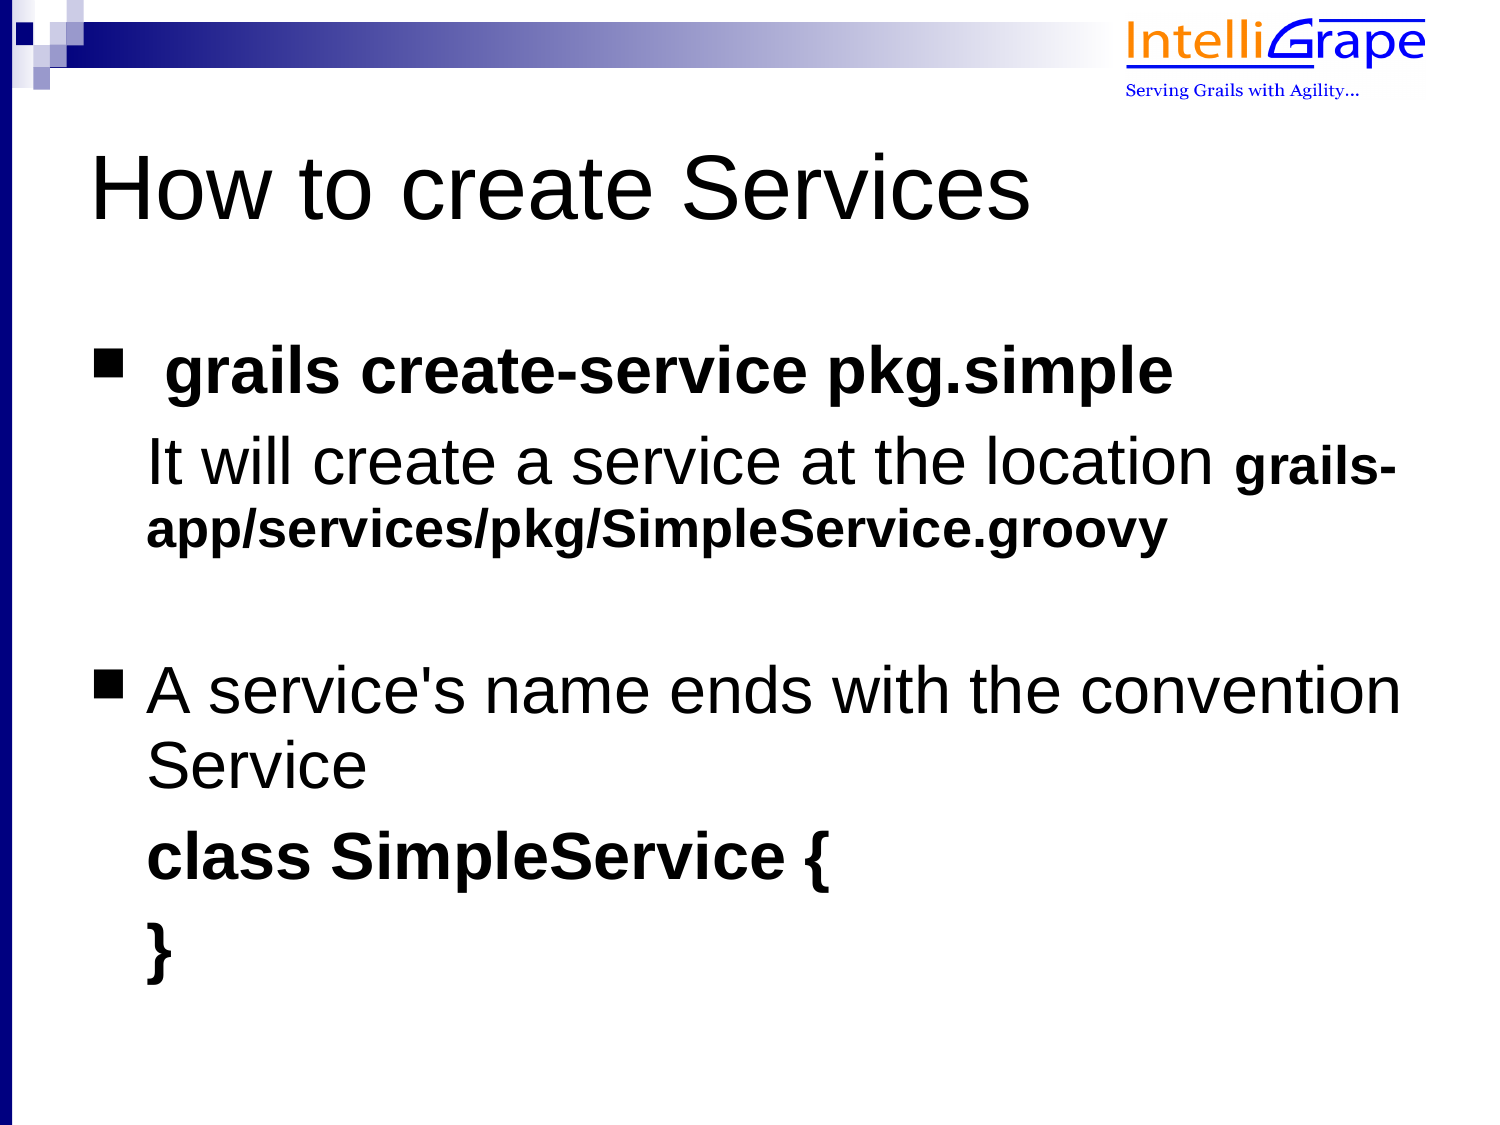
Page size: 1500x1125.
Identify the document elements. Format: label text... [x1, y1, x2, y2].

picture [1125, 12, 1425, 74]
title How to create Services [75, 74, 1426, 301]
list grails create-service pkg.simple It will create a service at the location grails-app/services/pkg/SimpleService.groovy A service's name ends with the convention Service class SimpleService { } [75, 324, 1426, 1068]
